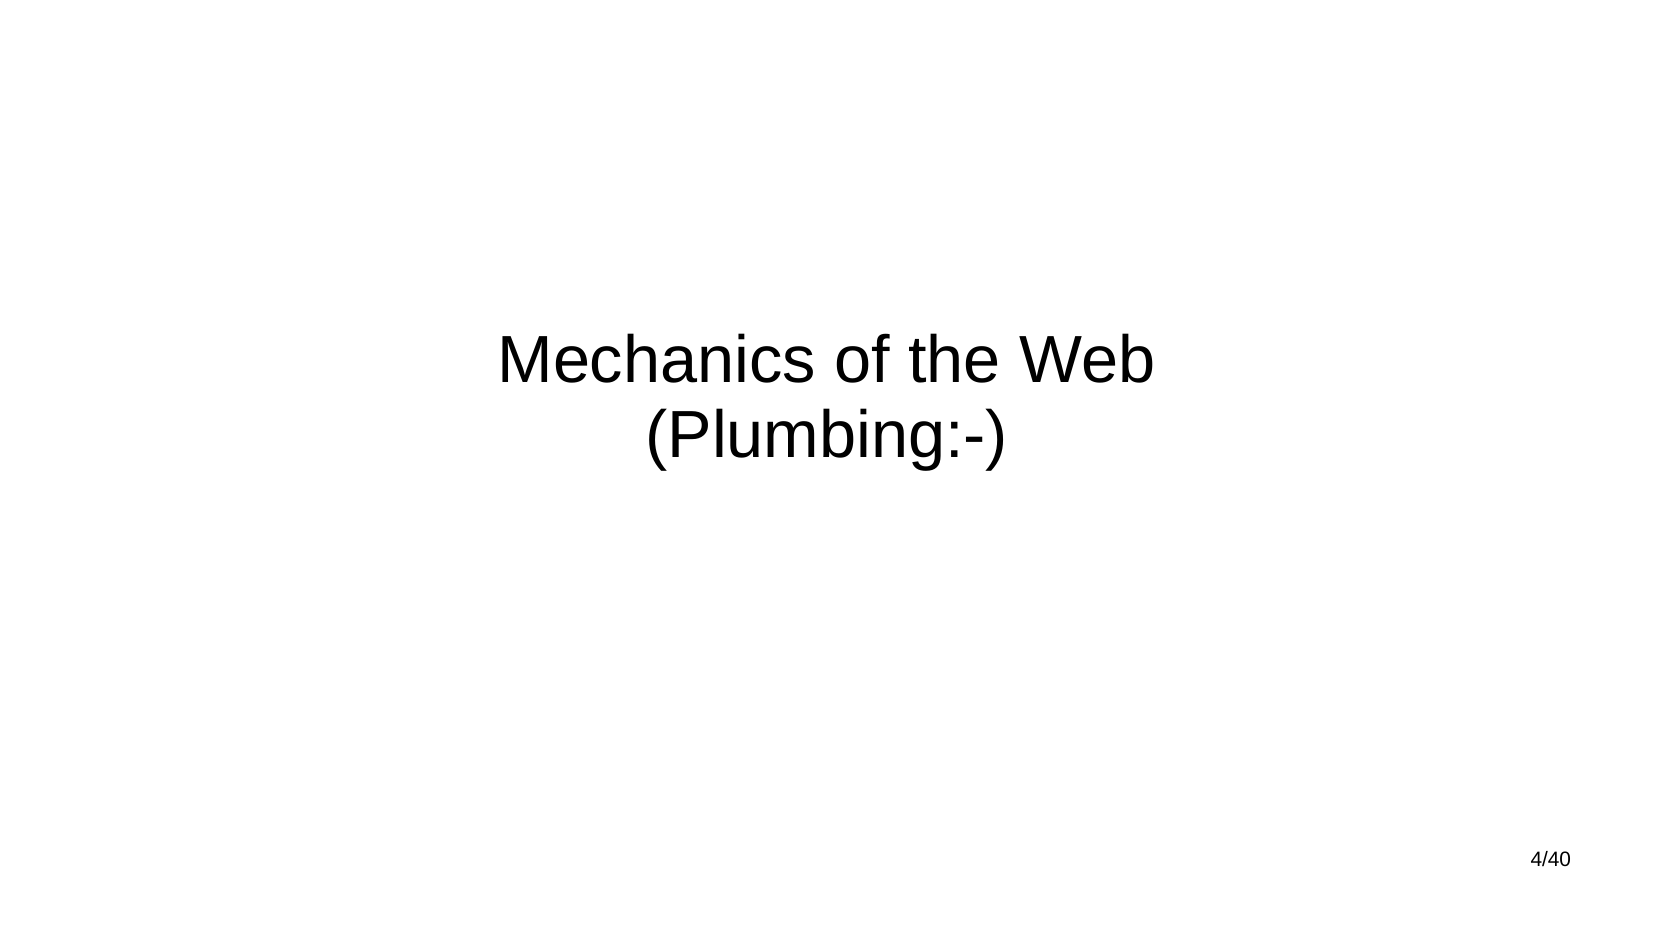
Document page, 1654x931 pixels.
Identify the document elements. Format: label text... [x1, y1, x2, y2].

subtitle Mechanics of the Web (Plumbing:-) [82, 37, 1571, 757]
